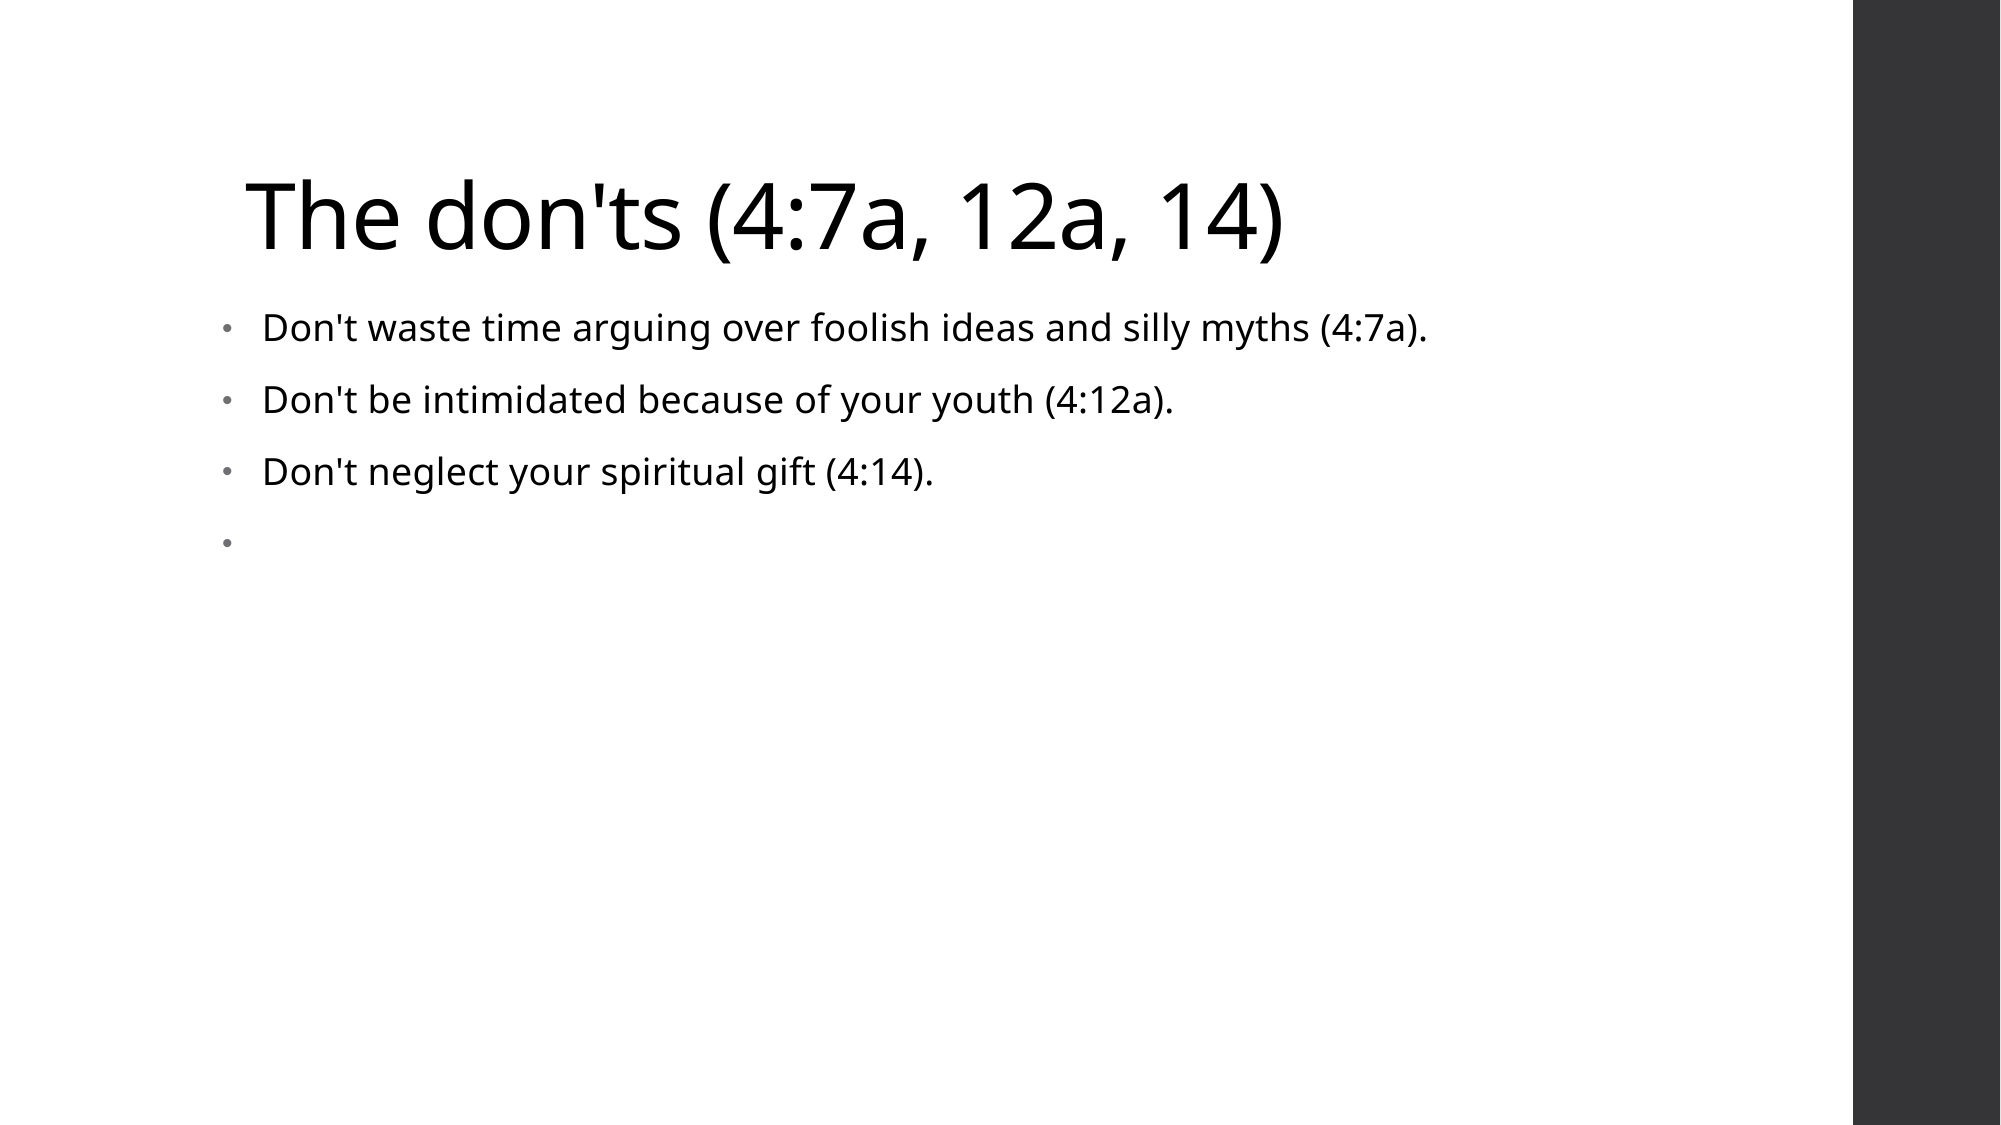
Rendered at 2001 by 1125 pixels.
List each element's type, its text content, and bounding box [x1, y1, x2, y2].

title The don'ts (4:7a, 12a, 14) [206, 60, 1797, 278]
list Don't waste time arguing over foolish ideas and silly myths (4:7a). Don't be intimidated because of your youth (4:12a). Don't neglect your spiritual gift (4:14). [206, 299, 1617, 1014]
